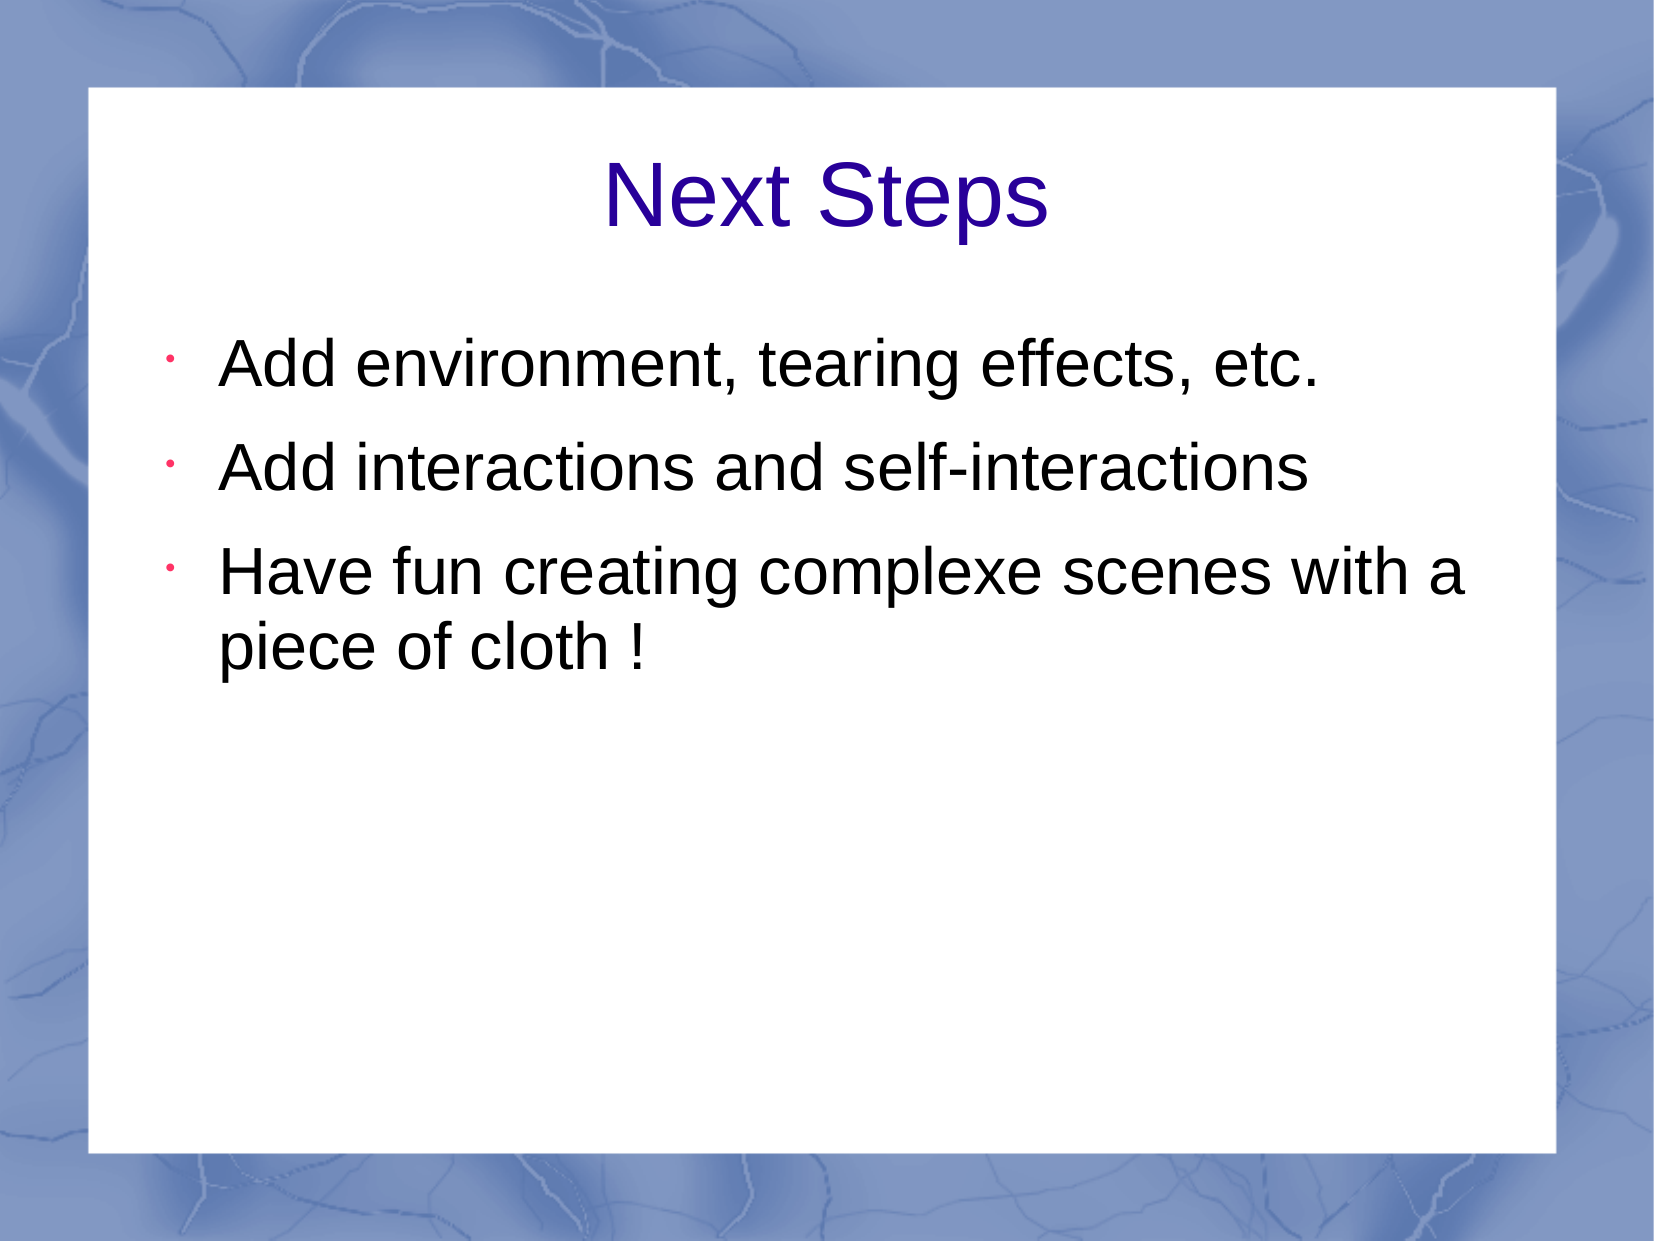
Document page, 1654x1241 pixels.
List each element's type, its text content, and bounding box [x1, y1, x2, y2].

picture [0, 0, 1654, 1241]
title Next Steps [118, 90, 1536, 298]
list Add environment, tearing effects, etc. Add interactions and self-interactions Have fun creating complexe scenes with a piece of cloth ! [147, 325, 1506, 1045]
